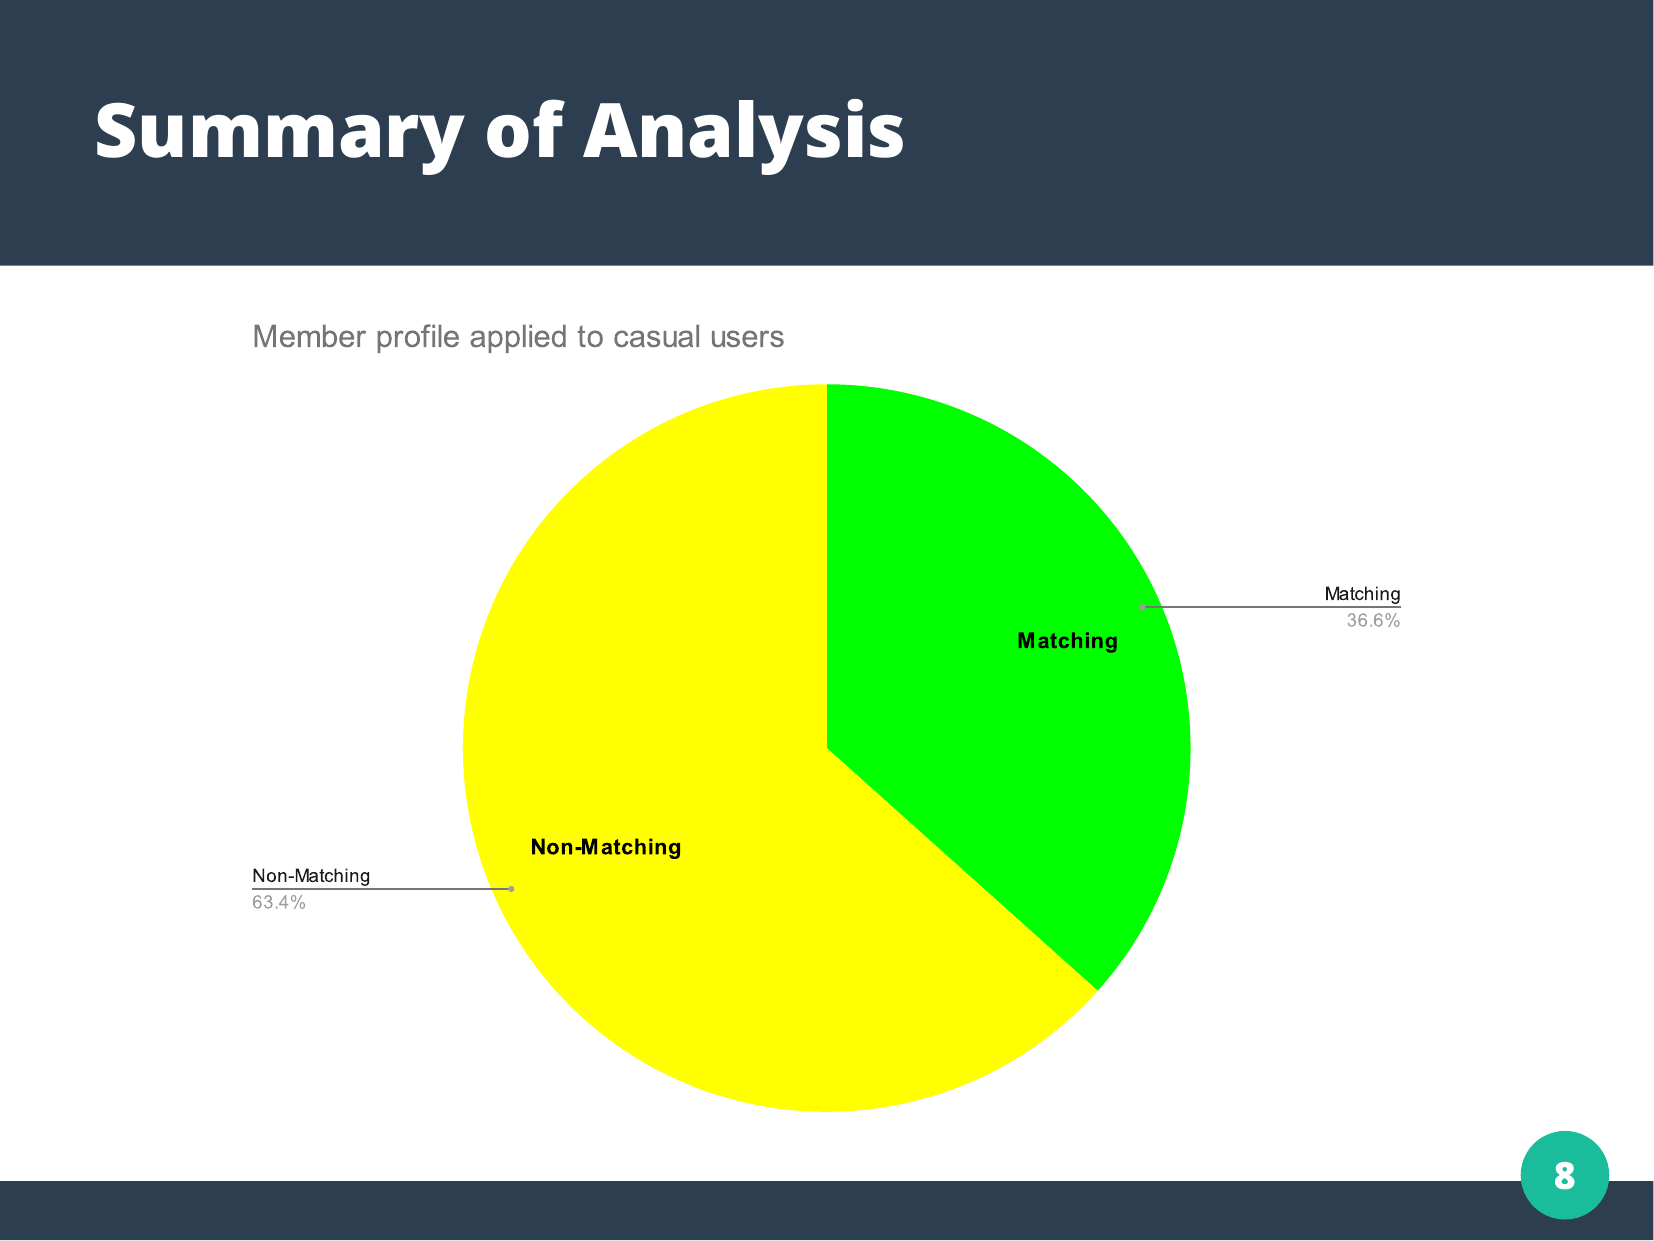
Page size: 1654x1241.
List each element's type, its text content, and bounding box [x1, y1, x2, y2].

picture [207, 272, 1447, 1157]
title Summary of Analysis [59, 49, 1595, 207]
